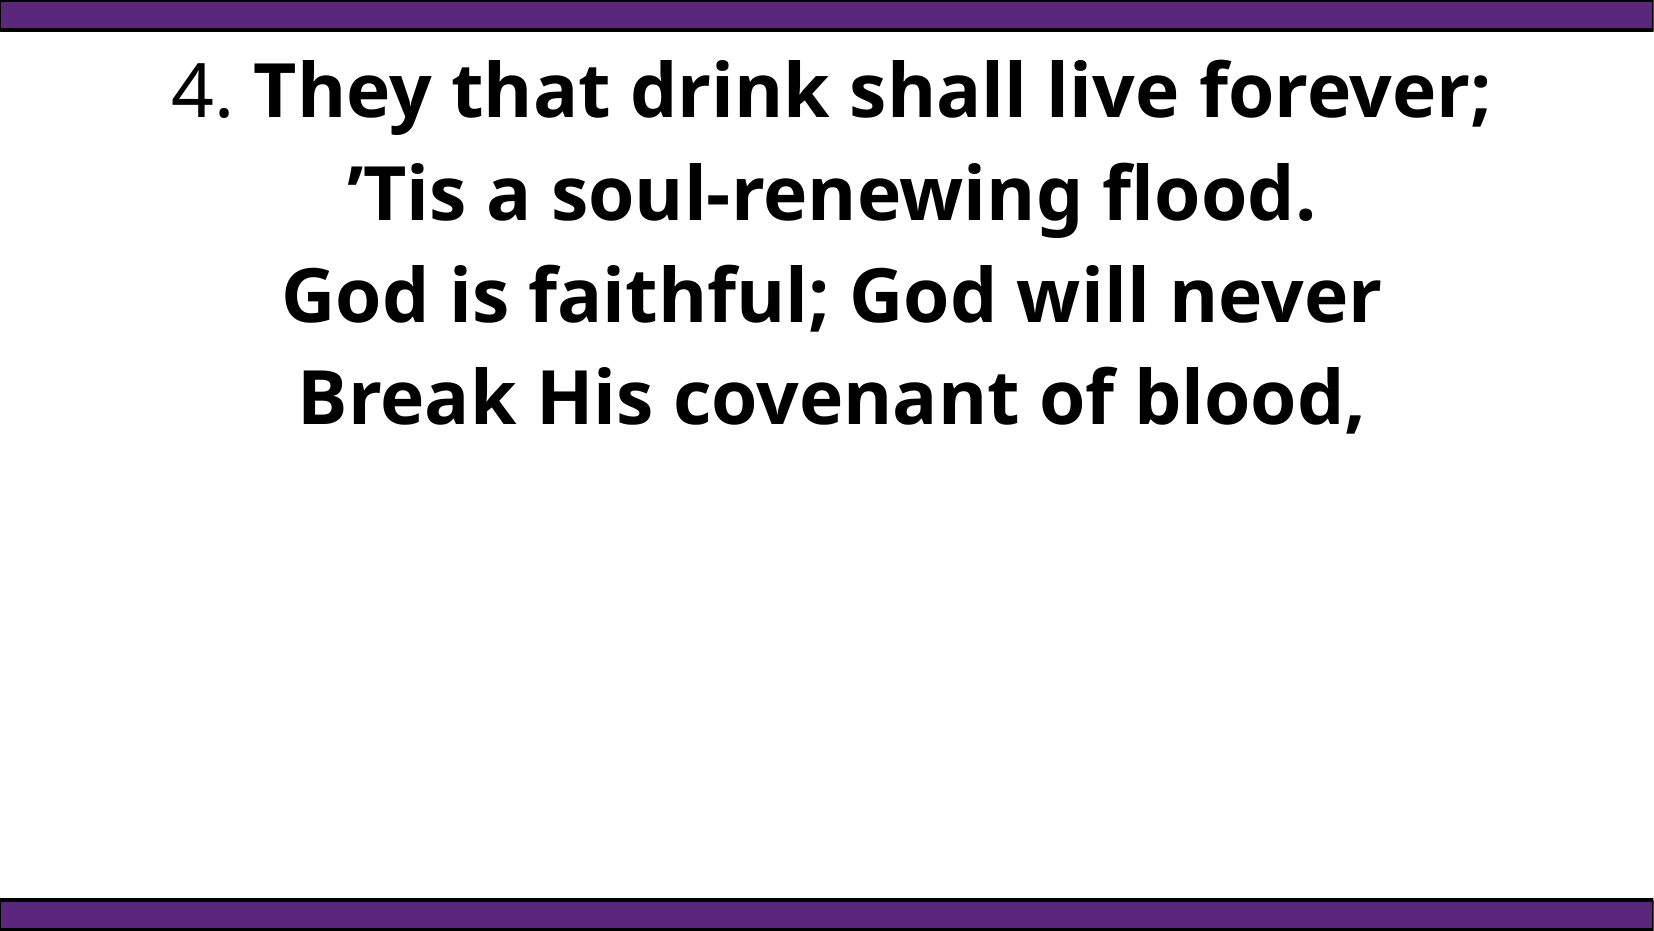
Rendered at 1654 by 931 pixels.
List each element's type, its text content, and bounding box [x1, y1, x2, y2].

text_box [0, 0, 1654, 31]
text_box 4. They that drink shall live forever; ’Tis a soul-renewing flood. God is faithful; God will never Break His covenant of blood, [90, 30, 1576, 445]
picture [0, 31, 1654, 900]
text_box [0, 900, 1654, 931]
